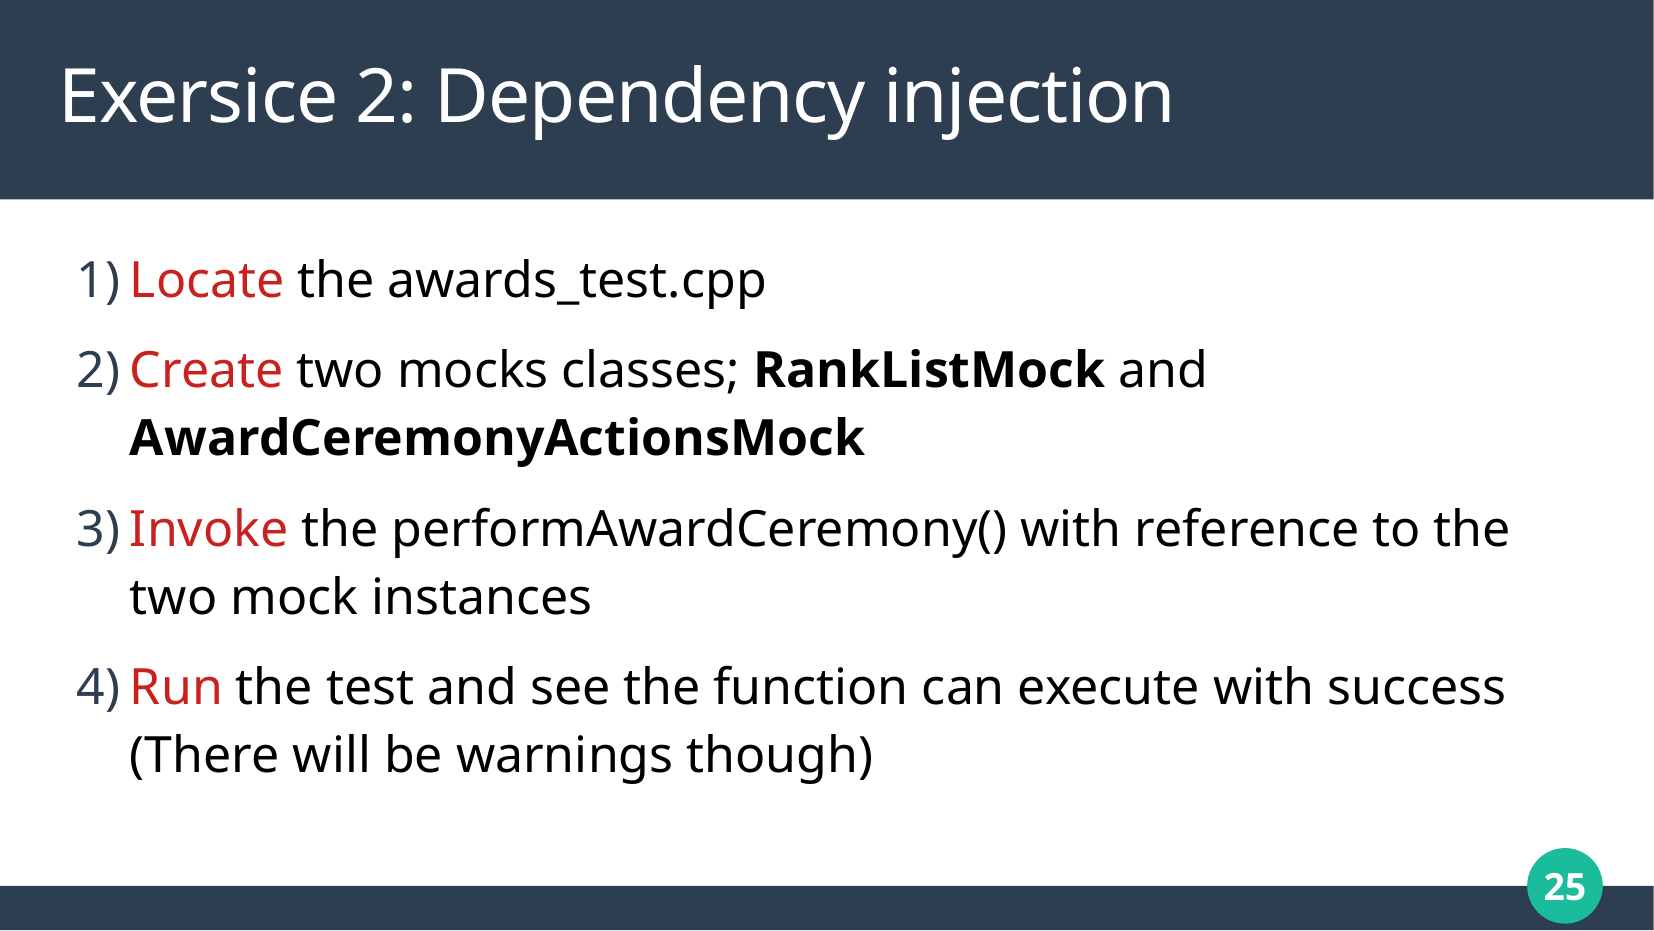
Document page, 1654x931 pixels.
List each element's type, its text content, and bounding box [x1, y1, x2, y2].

list Locate the awards_test.cpp Create two mocks classes; RankListMock and AwardCeremonyActionsMock Invoke the performAwardCeremony() with reference to the two mock instances Run the test and see the function can execute with success (There will be warnings though) [59, 243, 1595, 864]
title Exersice 2: Dependency injection [59, 37, 1595, 155]
